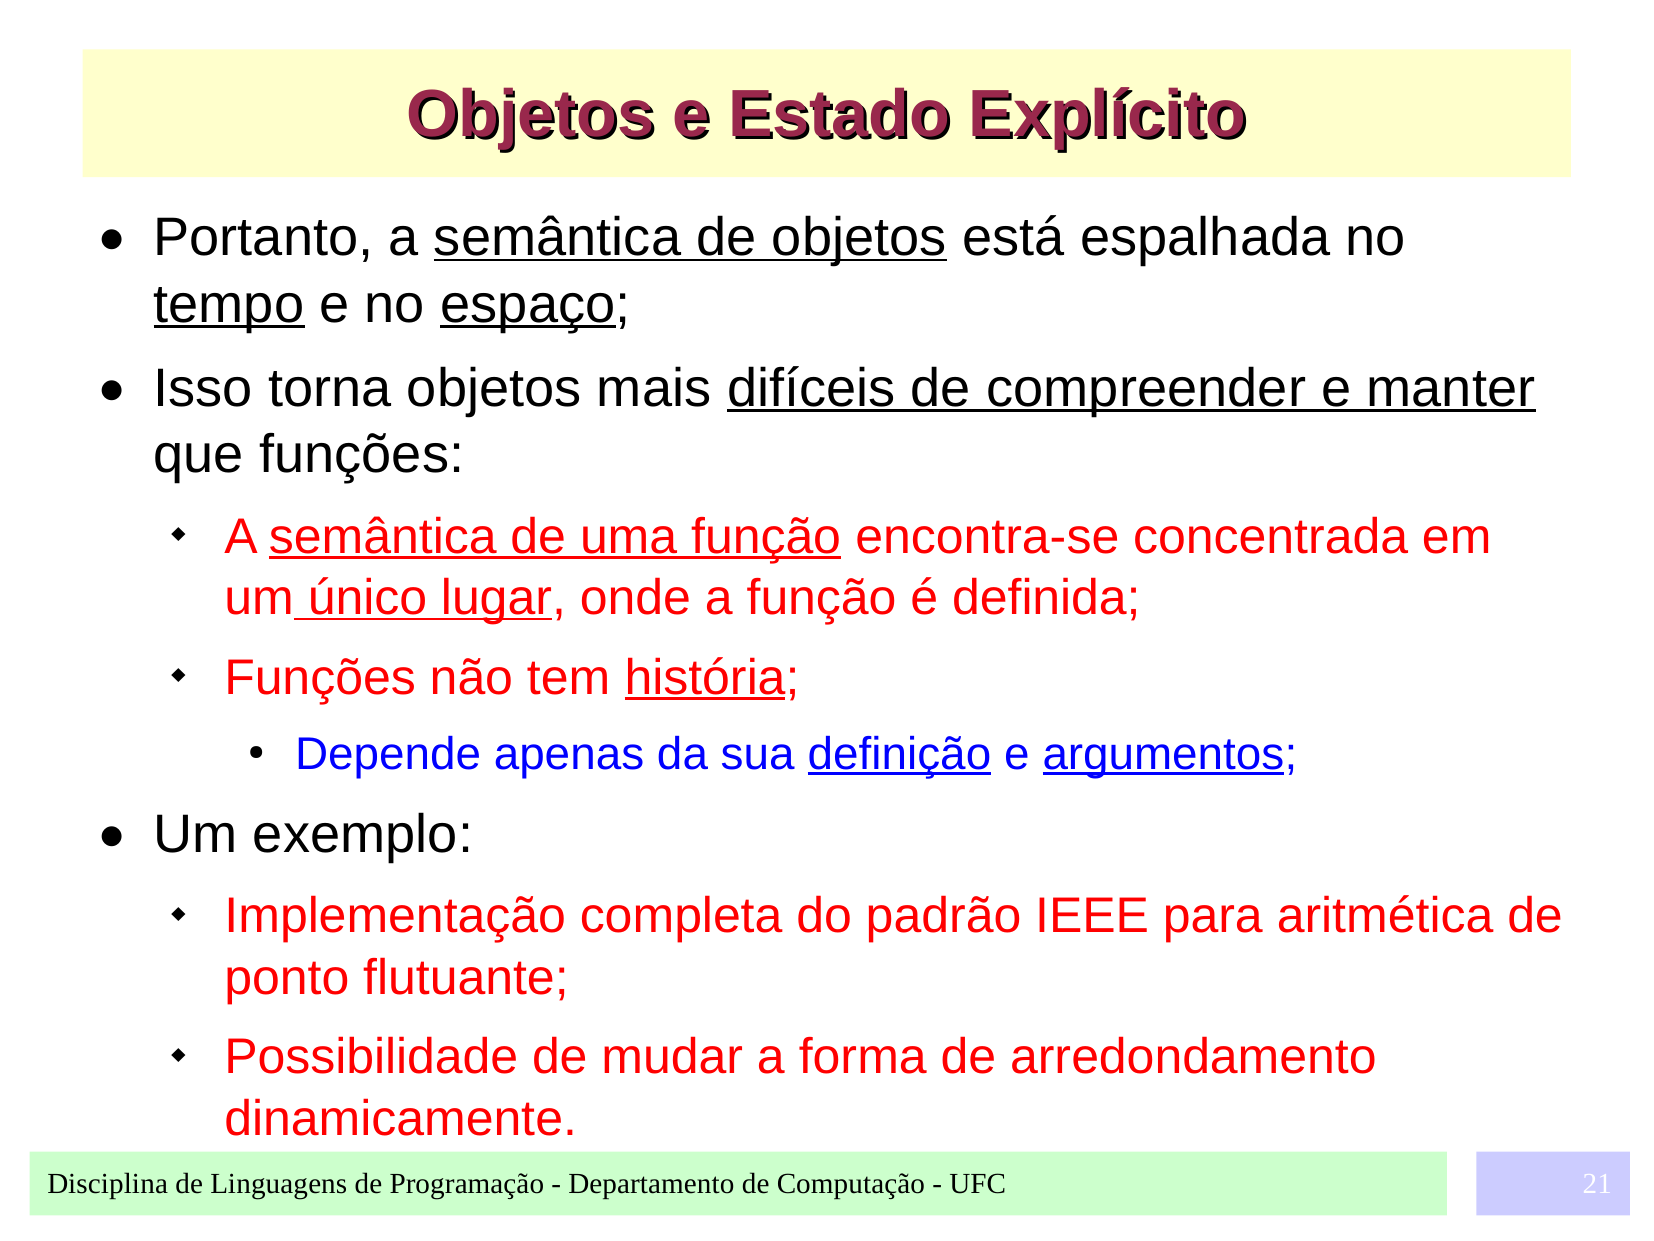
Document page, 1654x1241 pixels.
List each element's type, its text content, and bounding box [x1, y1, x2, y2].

list Portanto, a semântica de objetos está espalhada no tempo e no espaço; Isso torna objetos mais difíceis de compreender e manter que funções: A semântica de uma função encontra-se concentrada em um único lugar, onde a função é definida; Funções não tem história; Depende apenas da sua definição e argumentos; Um exemplo: Implementação completa do padrão IEEE para aritmética de ponto flutuante; Possibilidade de mudar a forma de arredondamento dinamicamente. [82, 206, 1571, 1146]
title Objetos e Estado Explícito [82, 49, 1571, 178]
